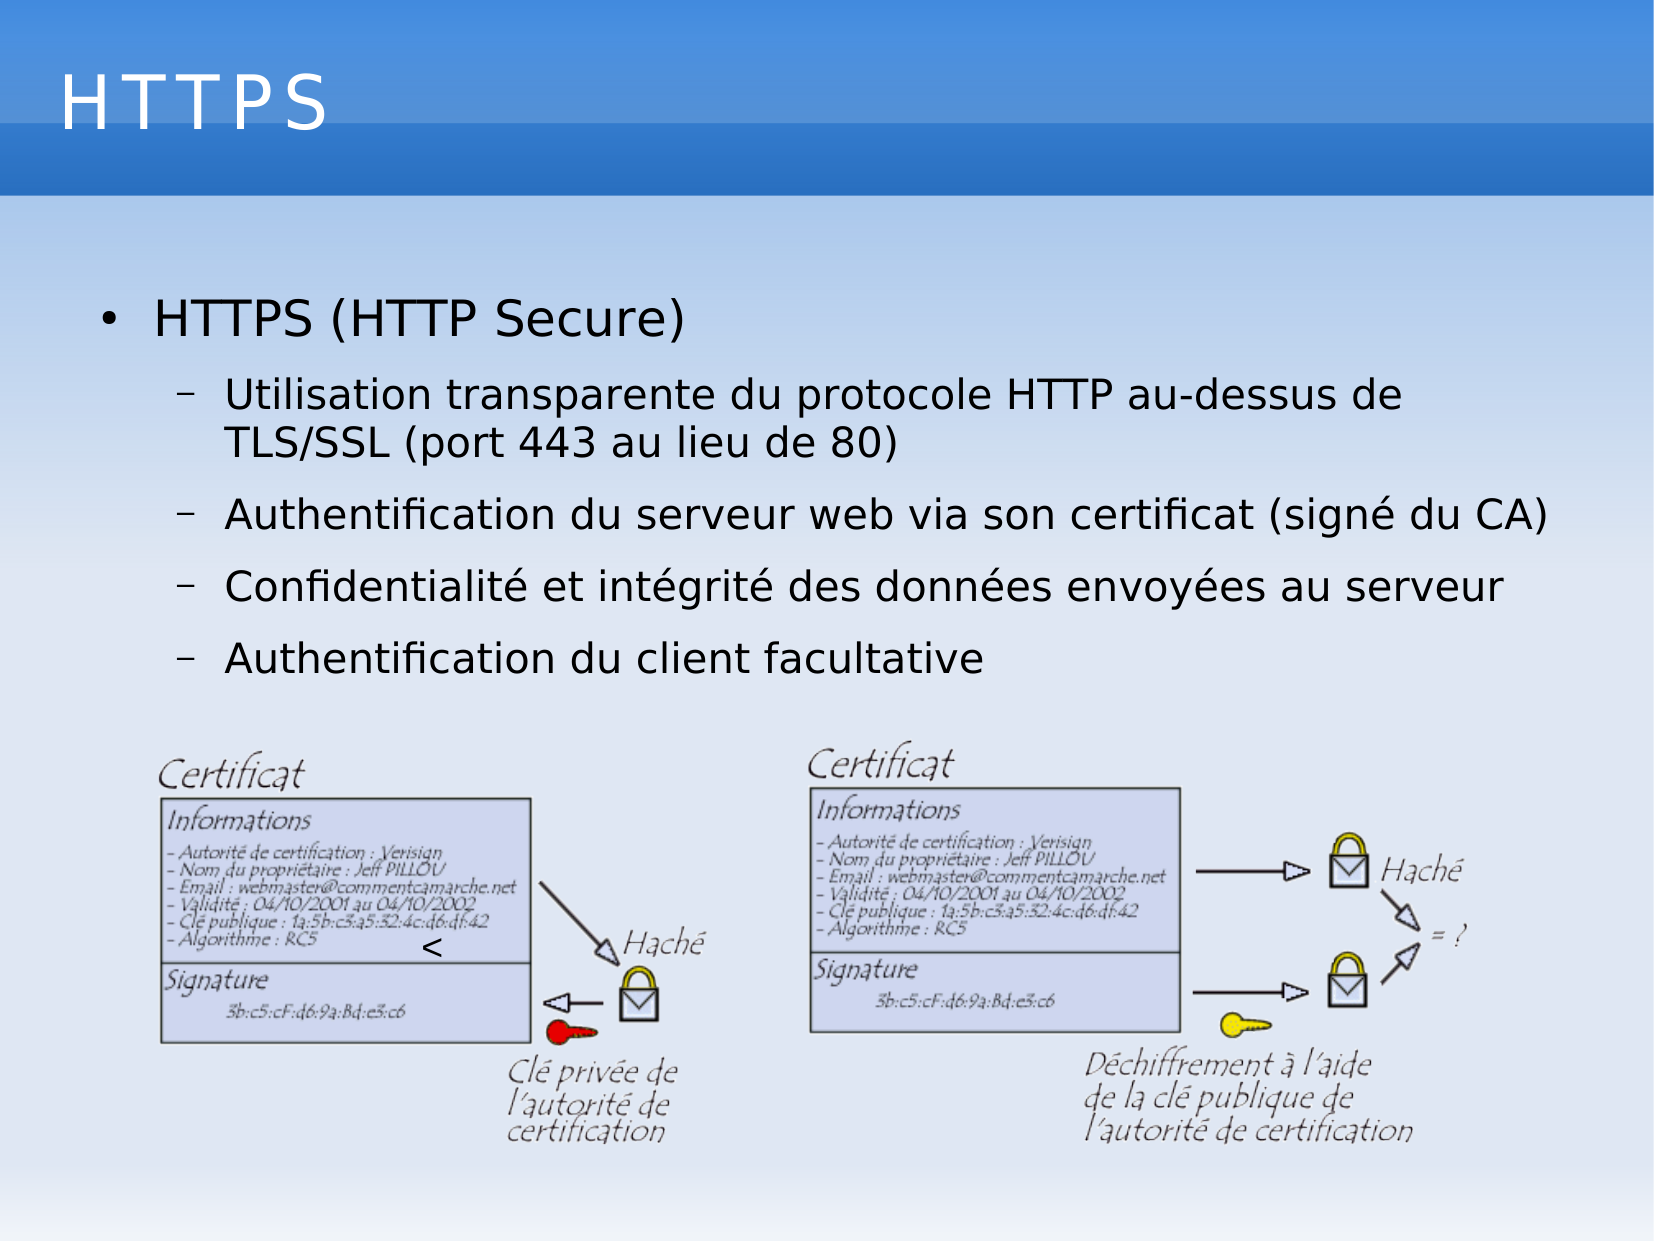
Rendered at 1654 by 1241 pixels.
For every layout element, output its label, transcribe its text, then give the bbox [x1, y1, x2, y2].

list HTTPS (HTTP Secure) Utilisation transparente du protocole HTTP au-dessus de TLS/SSL (port 443 au lieu de 80) Authentification du serveur web via son certificat (signé du CA) Confidentialité et intégrité des données envoyées au serveur Authentification du client facultative [82, 290, 1571, 1109]
title HTTPS [59, 29, 1270, 178]
picture [0, 0, 1654, 1241]
